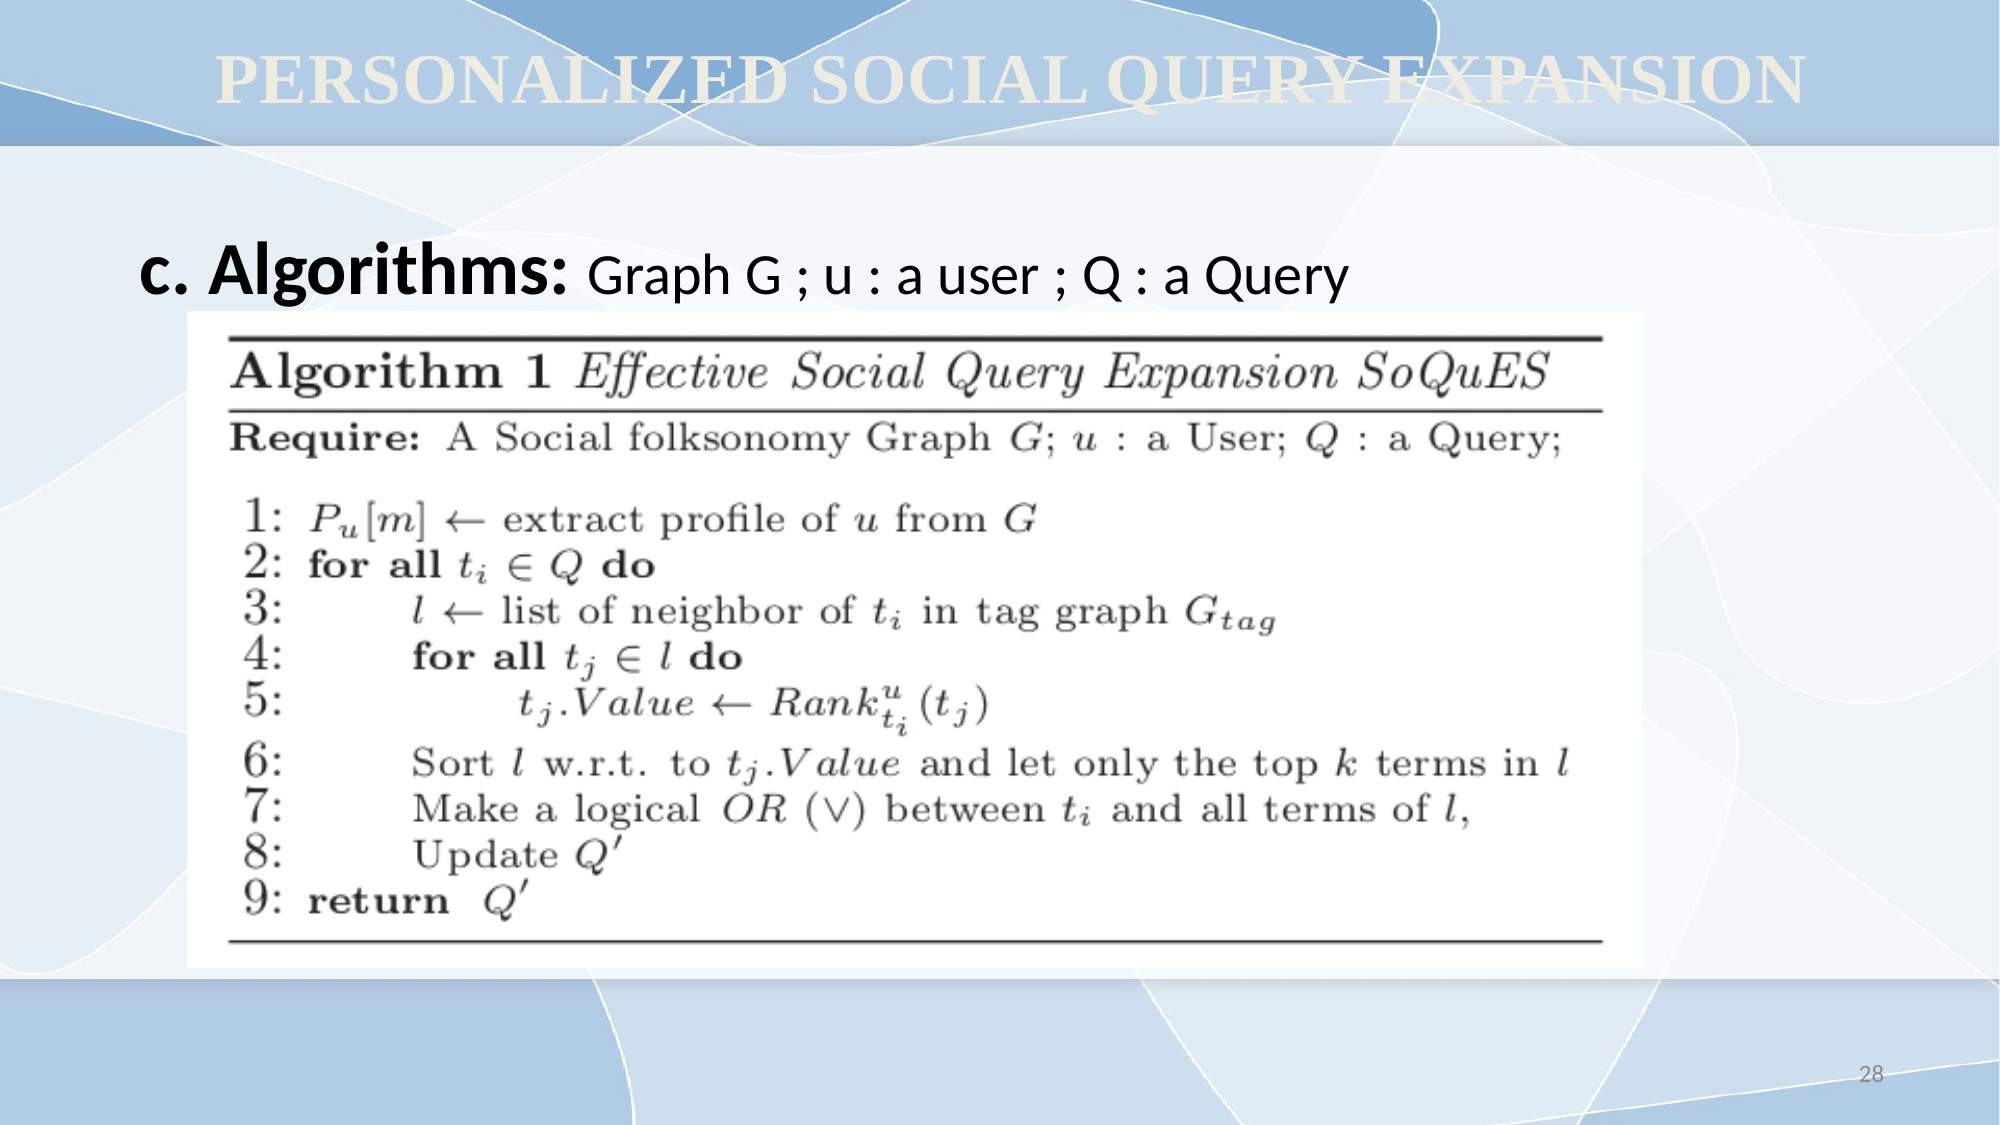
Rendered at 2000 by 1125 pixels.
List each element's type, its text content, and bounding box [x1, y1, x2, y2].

title PERSONALIZED SOCIAL QUERY EXPANSION [24, 0, 2000, 150]
picture [187, 311, 1642, 968]
slide_number <number> [1432, 1042, 1900, 1103]
list c. Algorithms: Graph G ; u : a user ; Q : a Query [49, 212, 1950, 925]
